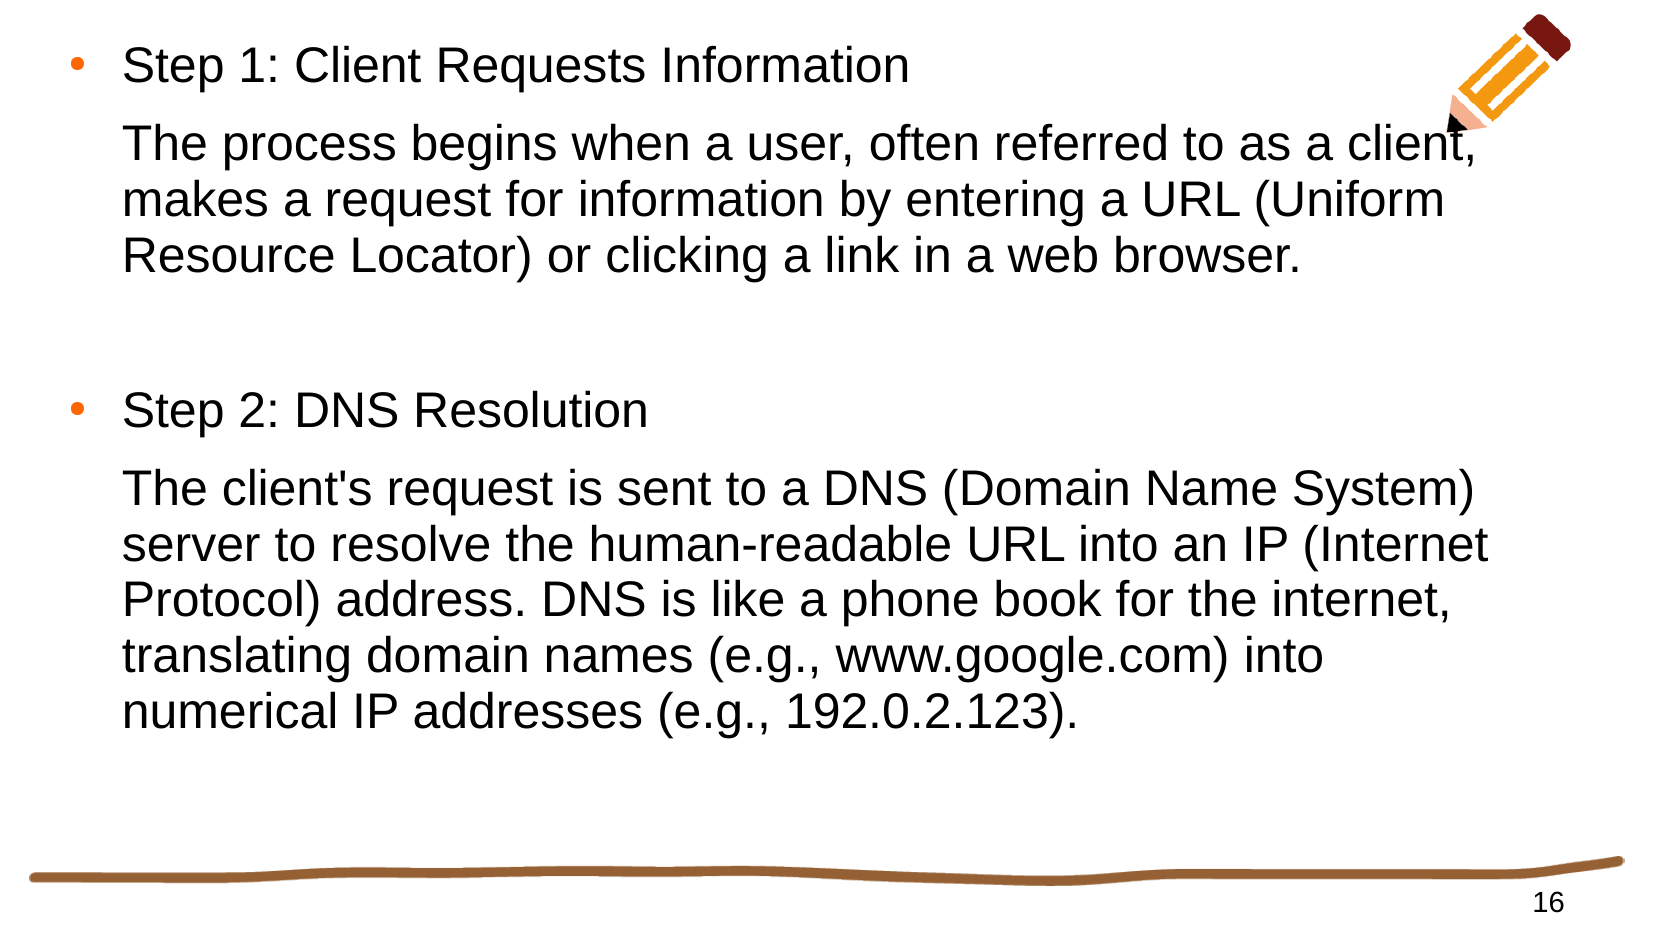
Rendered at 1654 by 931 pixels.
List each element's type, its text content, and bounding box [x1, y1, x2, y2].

list Step 1: Client Requests Information The process begins when a user, often referred to as a client, makes a request for information by entering a URL (Uniform Resource Locator) or clicking a link in a web browser. Step 2: DNS Resolution The client's request is sent to a DNS (Domain Name System) server to resolve the human-readable URL into an IP (Internet Protocol) address. DNS is like a phone book for the internet, translating domain names (e.g., www.google.com) into numerical IP addresses (e.g., 192.0.2.123). [51, 37, 1538, 826]
picture [29, 856, 1625, 886]
picture [1446, 14, 1571, 133]
